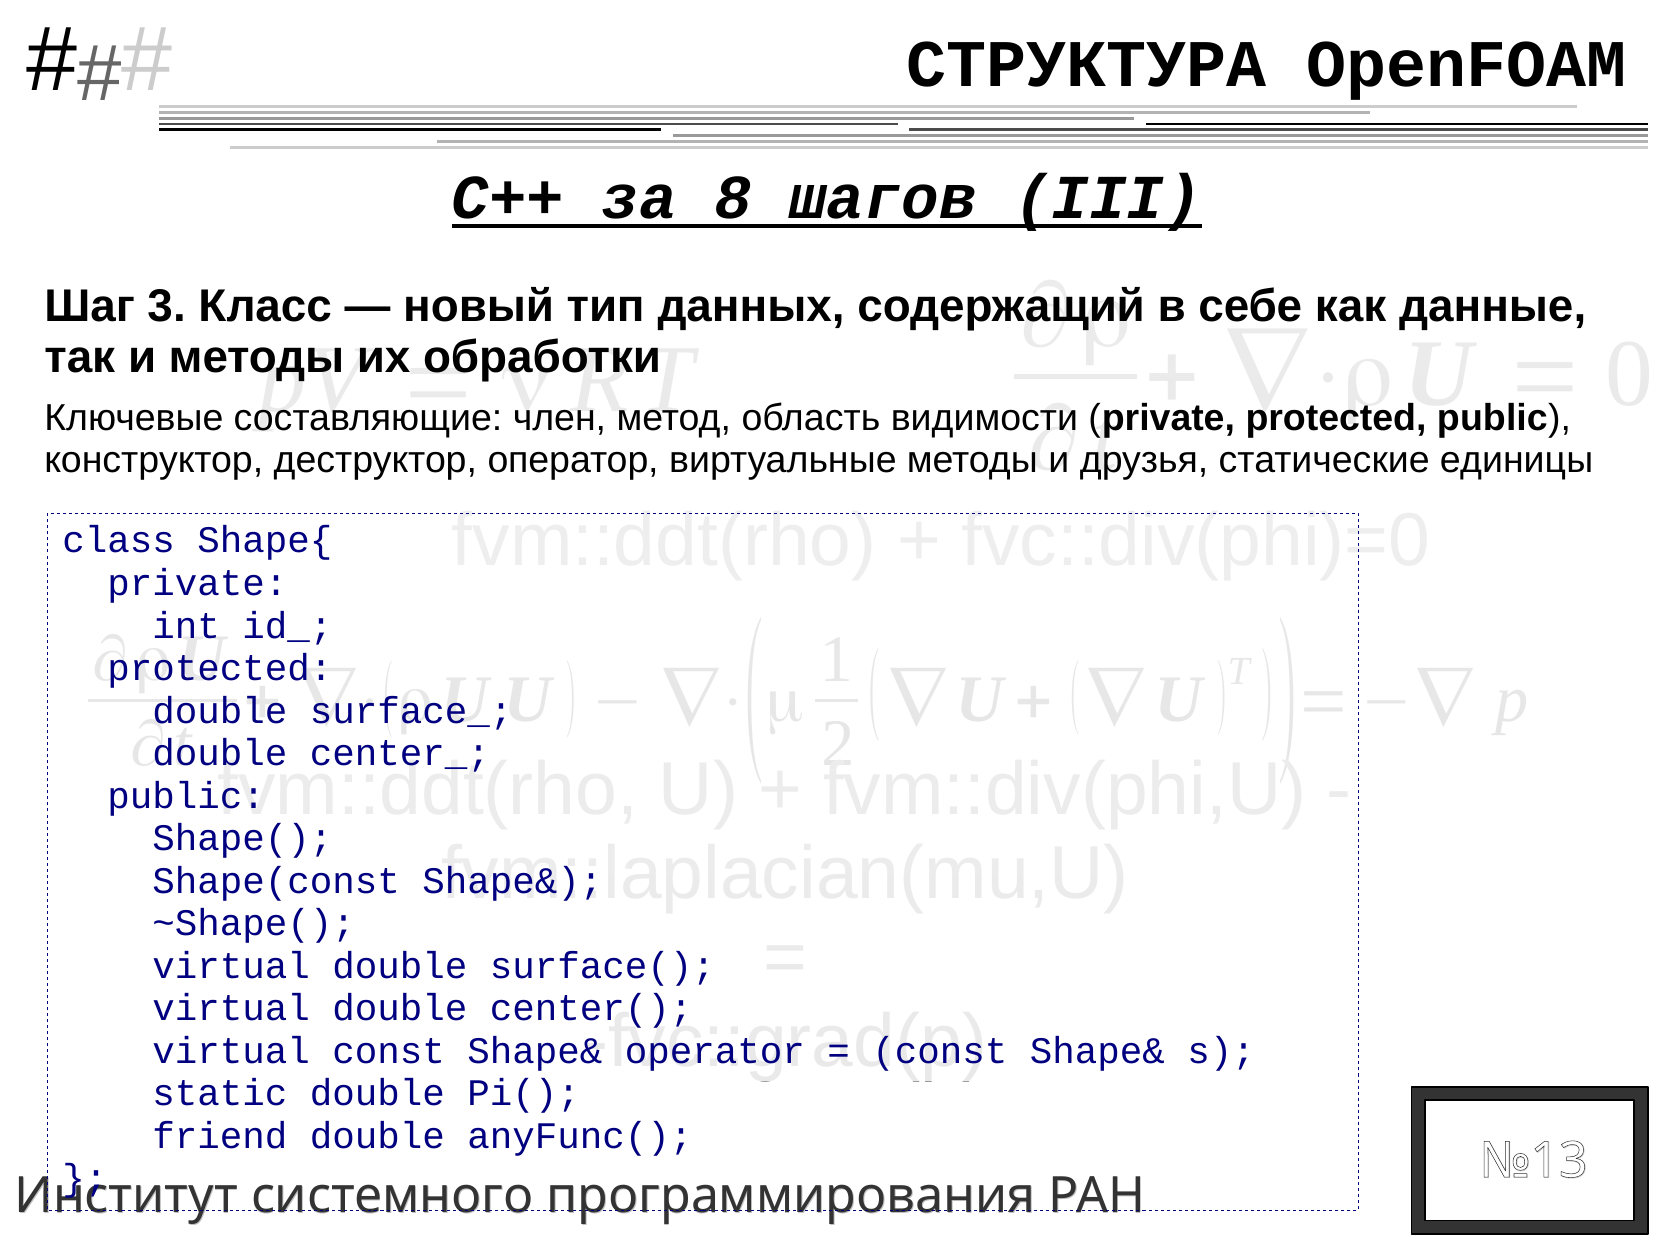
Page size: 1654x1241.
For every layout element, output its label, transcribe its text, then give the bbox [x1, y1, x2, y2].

text_box class Shape{ private: int id_; protected: double surface_; double center_; public: Shape(); Shape(const Shape&); ~Shape(); virtual double surface(); virtual double center(); virtual const Shape& operator = (const Shape& s); static double Pi(); friend double anyFunc(); }; [47, 513, 1359, 1211]
text_box Шаг 3. Класс — новый тип данных, содержащий в себе как данные, так и методы их обработки Ключевые составляющие: член, метод, область видимости (private, protected, public), конструктор, деструктор, оператор, виртуальные методы и друзья, статические единицы [29, 272, 1625, 488]
title C++ за 8 шагов (III) [0, 147, 1654, 257]
